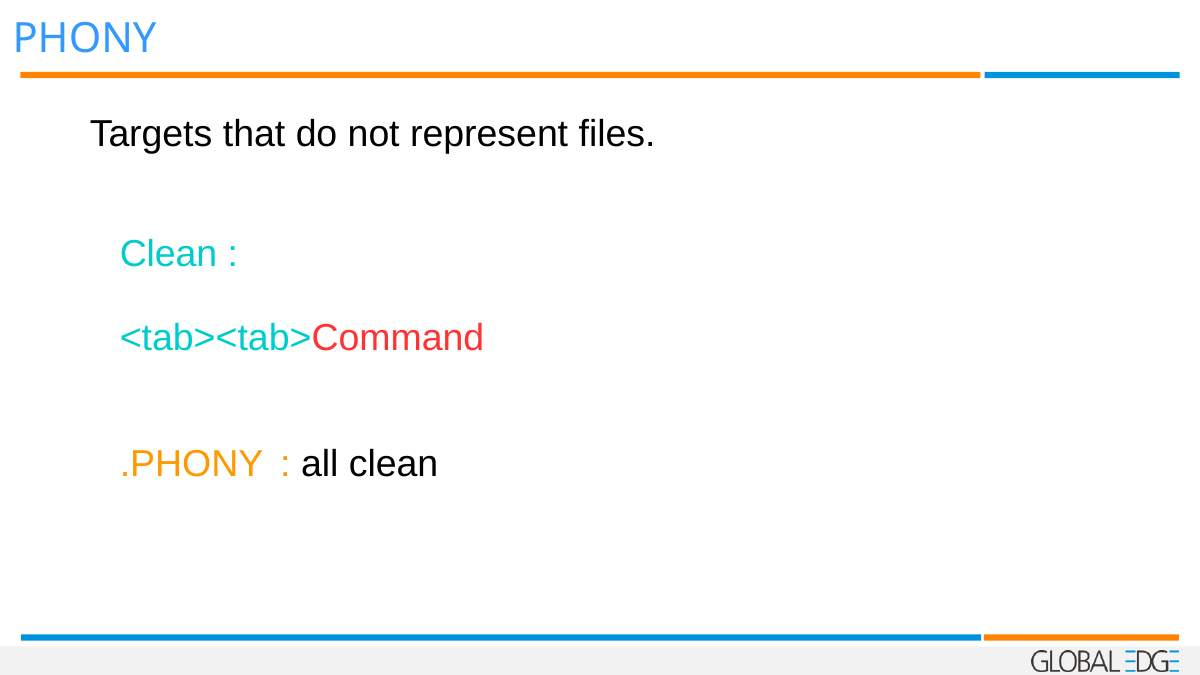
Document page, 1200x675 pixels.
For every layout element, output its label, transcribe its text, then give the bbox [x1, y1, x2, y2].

title PHONY [12, 9, 1088, 63]
text_box Clean : <tab><tab>Command .PHONY : all clean [105, 224, 1006, 492]
subtitle [21, 86, 1111, 627]
text_box Targets that do not represent files. [75, 104, 976, 162]
picture [1031, 650, 1179, 672]
